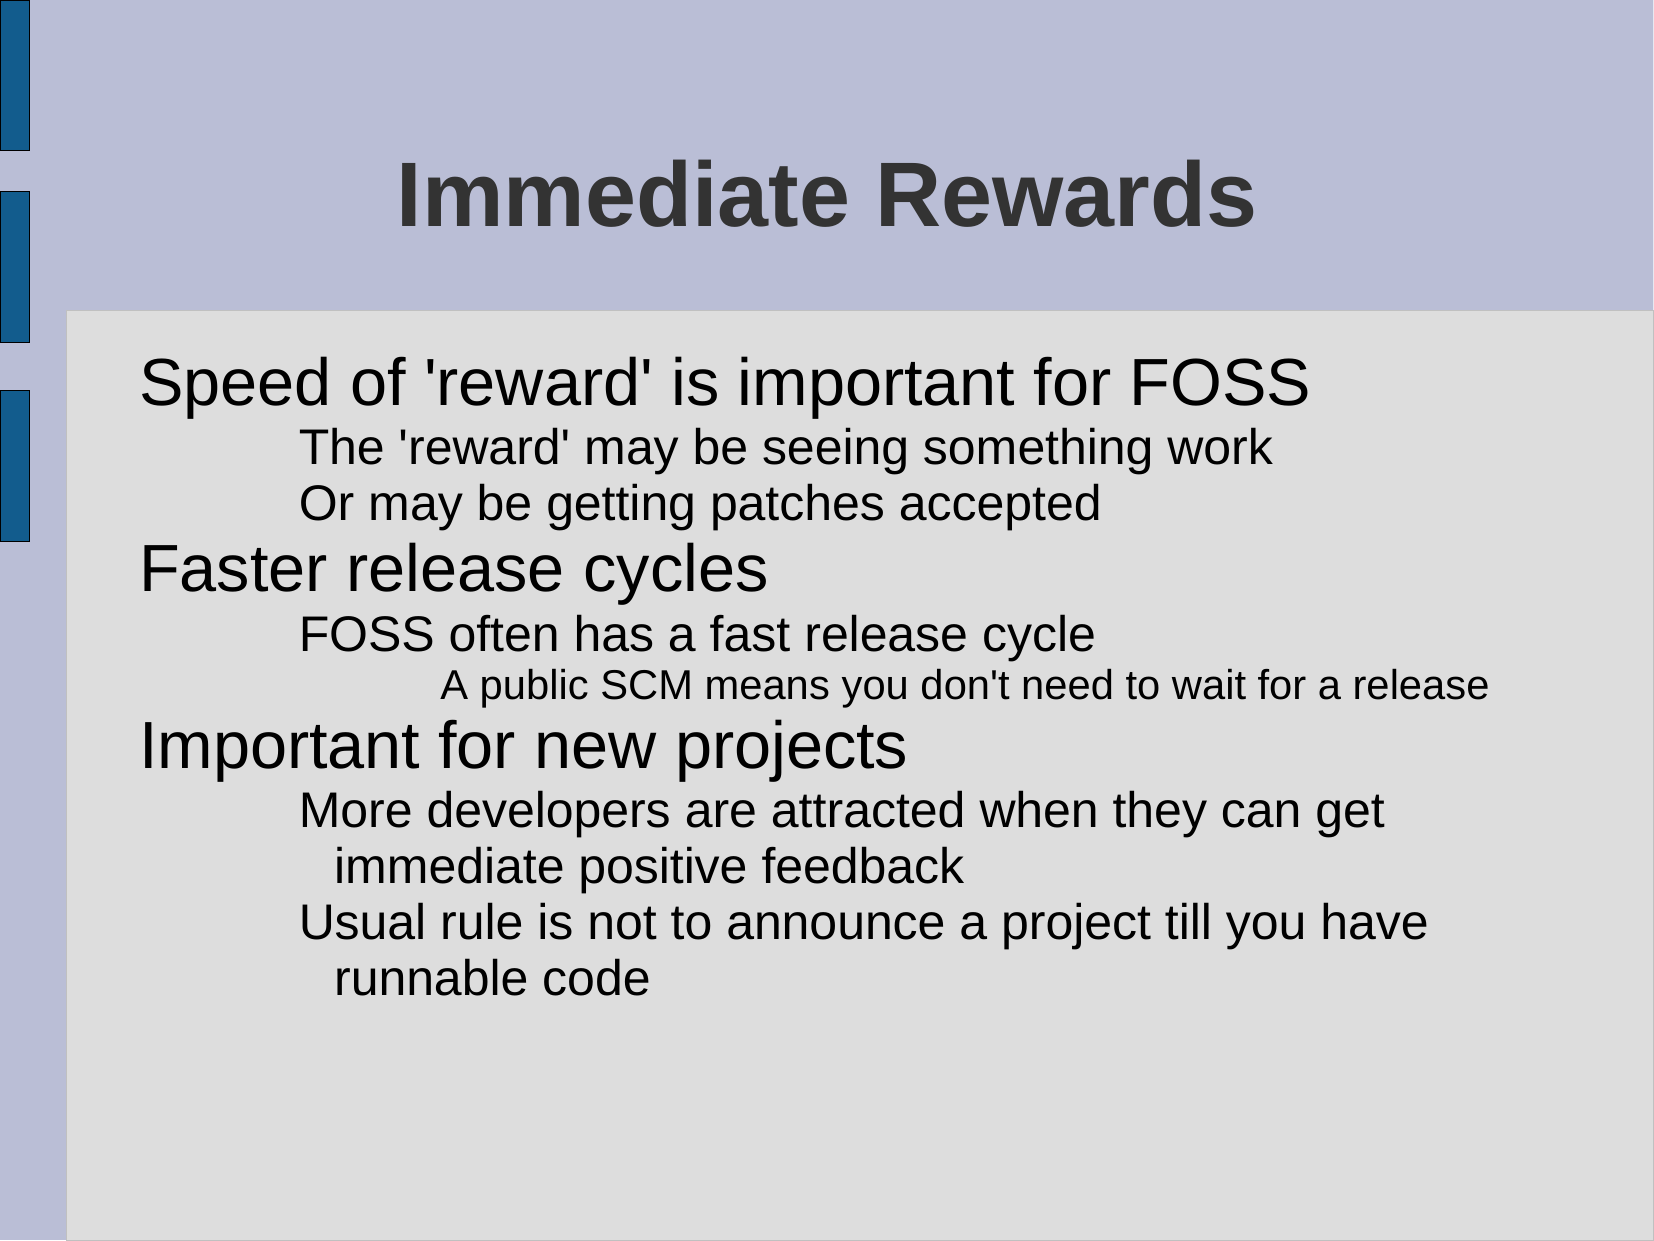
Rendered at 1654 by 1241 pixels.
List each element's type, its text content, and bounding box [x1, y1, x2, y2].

title Immediate Rewards [121, 98, 1534, 291]
list Speed of 'reward' is important for FOSS The 'reward' may be seeing something work Or may be getting patches accepted Faster release cycles FOSS often has a fast release cycle A public SCM means you don't need to wait for a release Important for new projects More developers are attracted when they can get immediate positive feedback Usual rule is not to announce a project till you have runnable code [121, 344, 1534, 1112]
